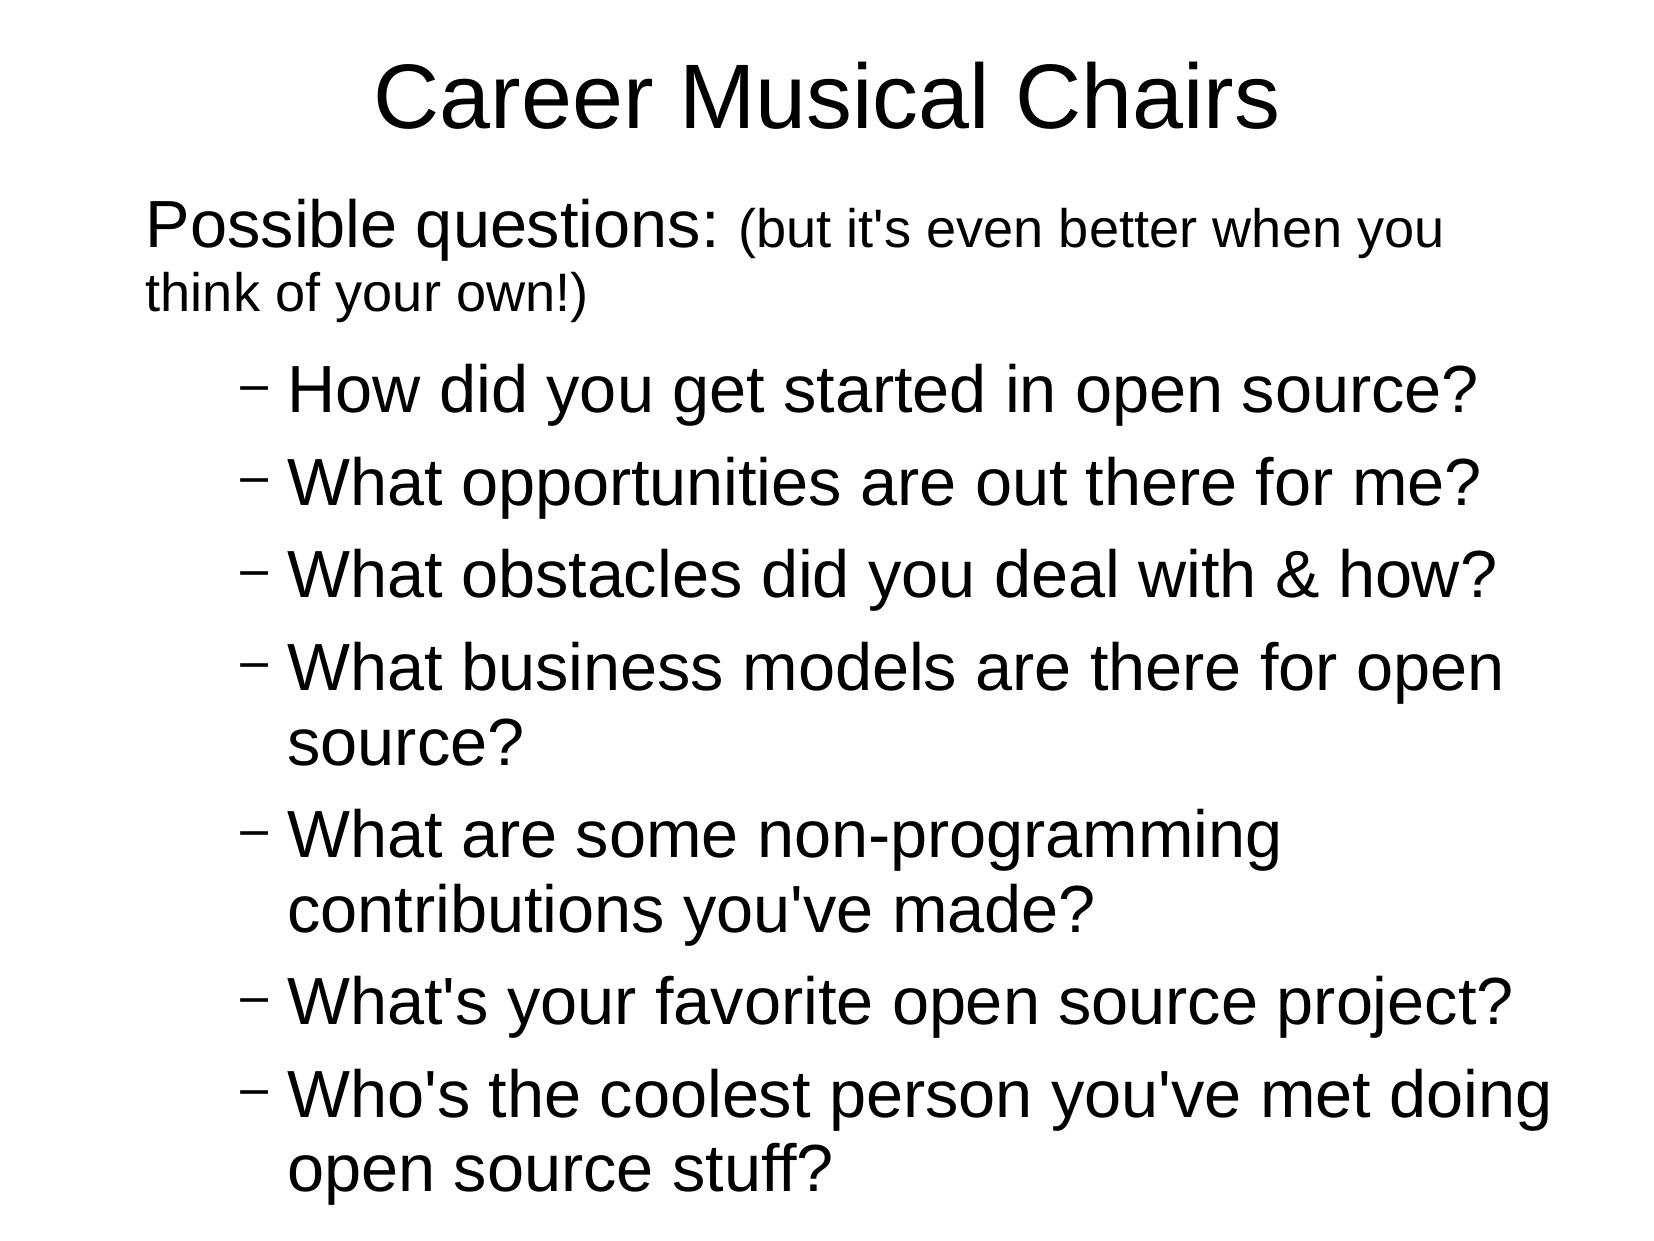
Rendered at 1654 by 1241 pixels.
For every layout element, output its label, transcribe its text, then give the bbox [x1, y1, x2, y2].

title Career Musical Chairs [83, 0, 1572, 201]
list Possible questions: (but it's even better when you think of your own!) How did you get started in open source? What opportunities are out there for me? What obstacles did you deal with & how? What business models are there for open source? What are some non-programming contributions you've made? What's your favorite open source project? Who's the coolest person you've met doing open source stuff? [75, 187, 1564, 1207]
